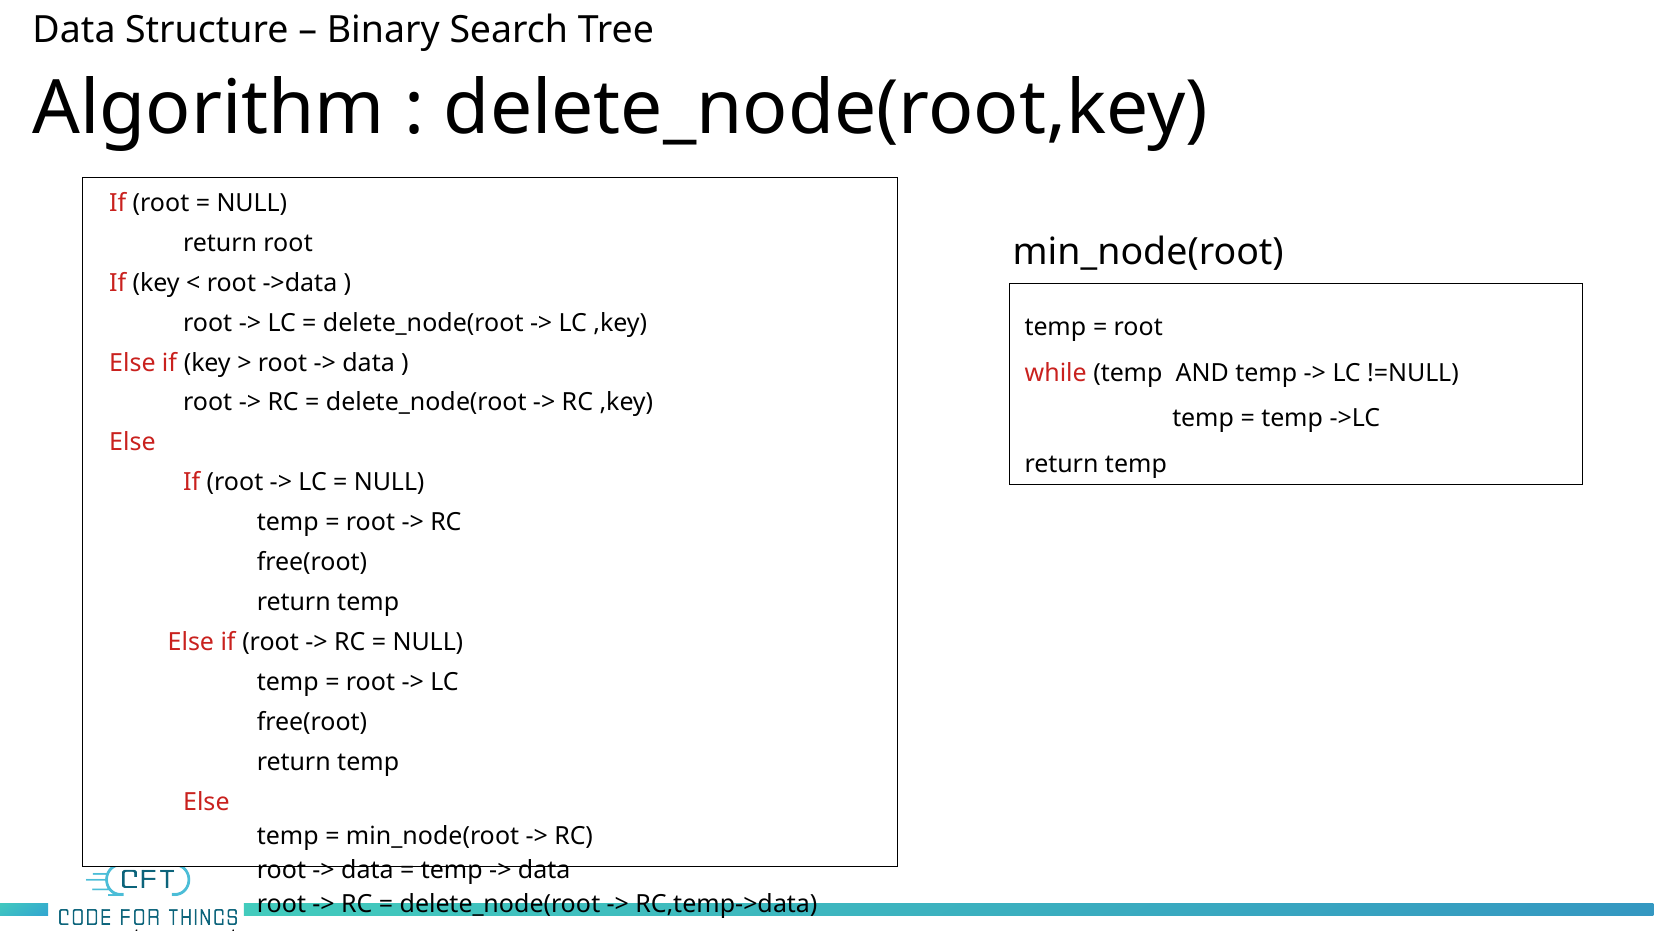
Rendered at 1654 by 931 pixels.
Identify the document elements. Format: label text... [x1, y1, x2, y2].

text_box [82, 178, 94, 867]
text_box [1009, 283, 1583, 485]
picture [59, 846, 237, 925]
text_box temp = root while (temp AND temp -> LC !=NULL) temp = temp ->LC return temp [1009, 301, 1571, 469]
text_box min_node(root) [998, 216, 1560, 284]
title Data Structure – Binary Search Tree Algorithm : delete_node(root,key) [32, 0, 1654, 178]
text_box If (root = NULL) return root If (key < root ->data ) root -> LC = delete_node(root -> LC ,key) Else if (key > root -> data ) root -> RC = delete_node(root -> RC ,key) Else If (root -> LC = NULL) temp = root -> RC free(root) return temp Else if (root -> RC = NULL) temp = root -> LC free(root) return temp Else temp = min_node(root -> RC) root -> data = temp -> data root -> RC = delete_node(root -> RC,temp->data) return root [94, 177, 916, 867]
